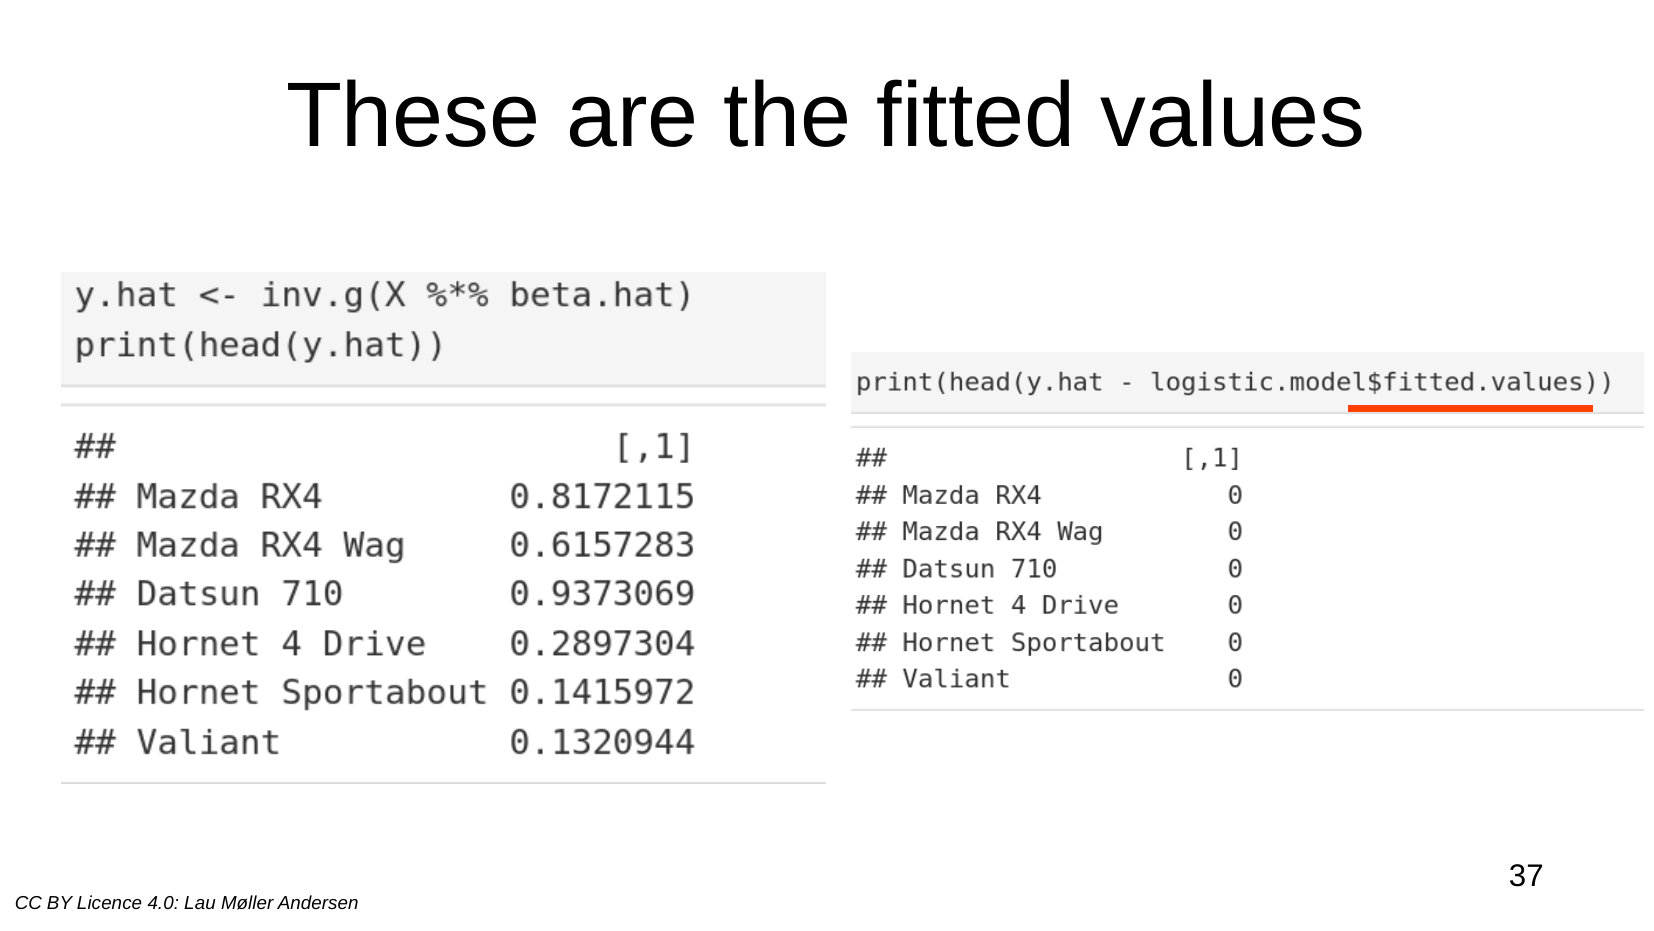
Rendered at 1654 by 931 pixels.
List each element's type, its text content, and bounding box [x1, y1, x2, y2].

text_box CC BY Licence 4.0: Lau Møller Andersen [0, 885, 388, 921]
text_box <nummer> [1494, 850, 1654, 921]
title These are the fitted values [82, 37, 1571, 193]
picture [61, 272, 826, 784]
picture [851, 352, 1644, 712]
